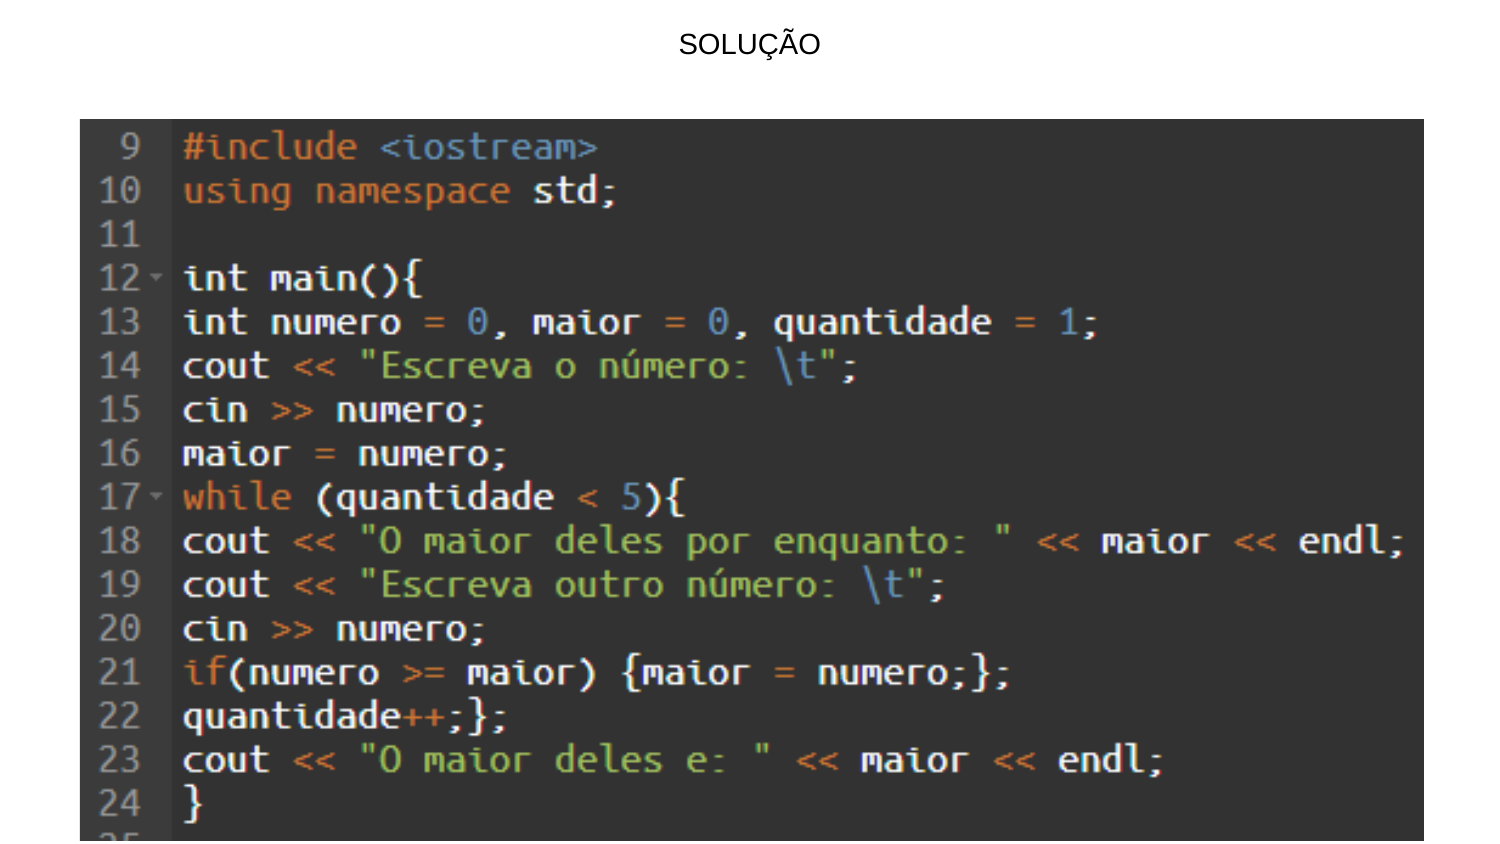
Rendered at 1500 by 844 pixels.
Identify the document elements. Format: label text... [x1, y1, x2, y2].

title SOLUÇÃO [51, 10, 1449, 105]
picture [79, 119, 1424, 841]
